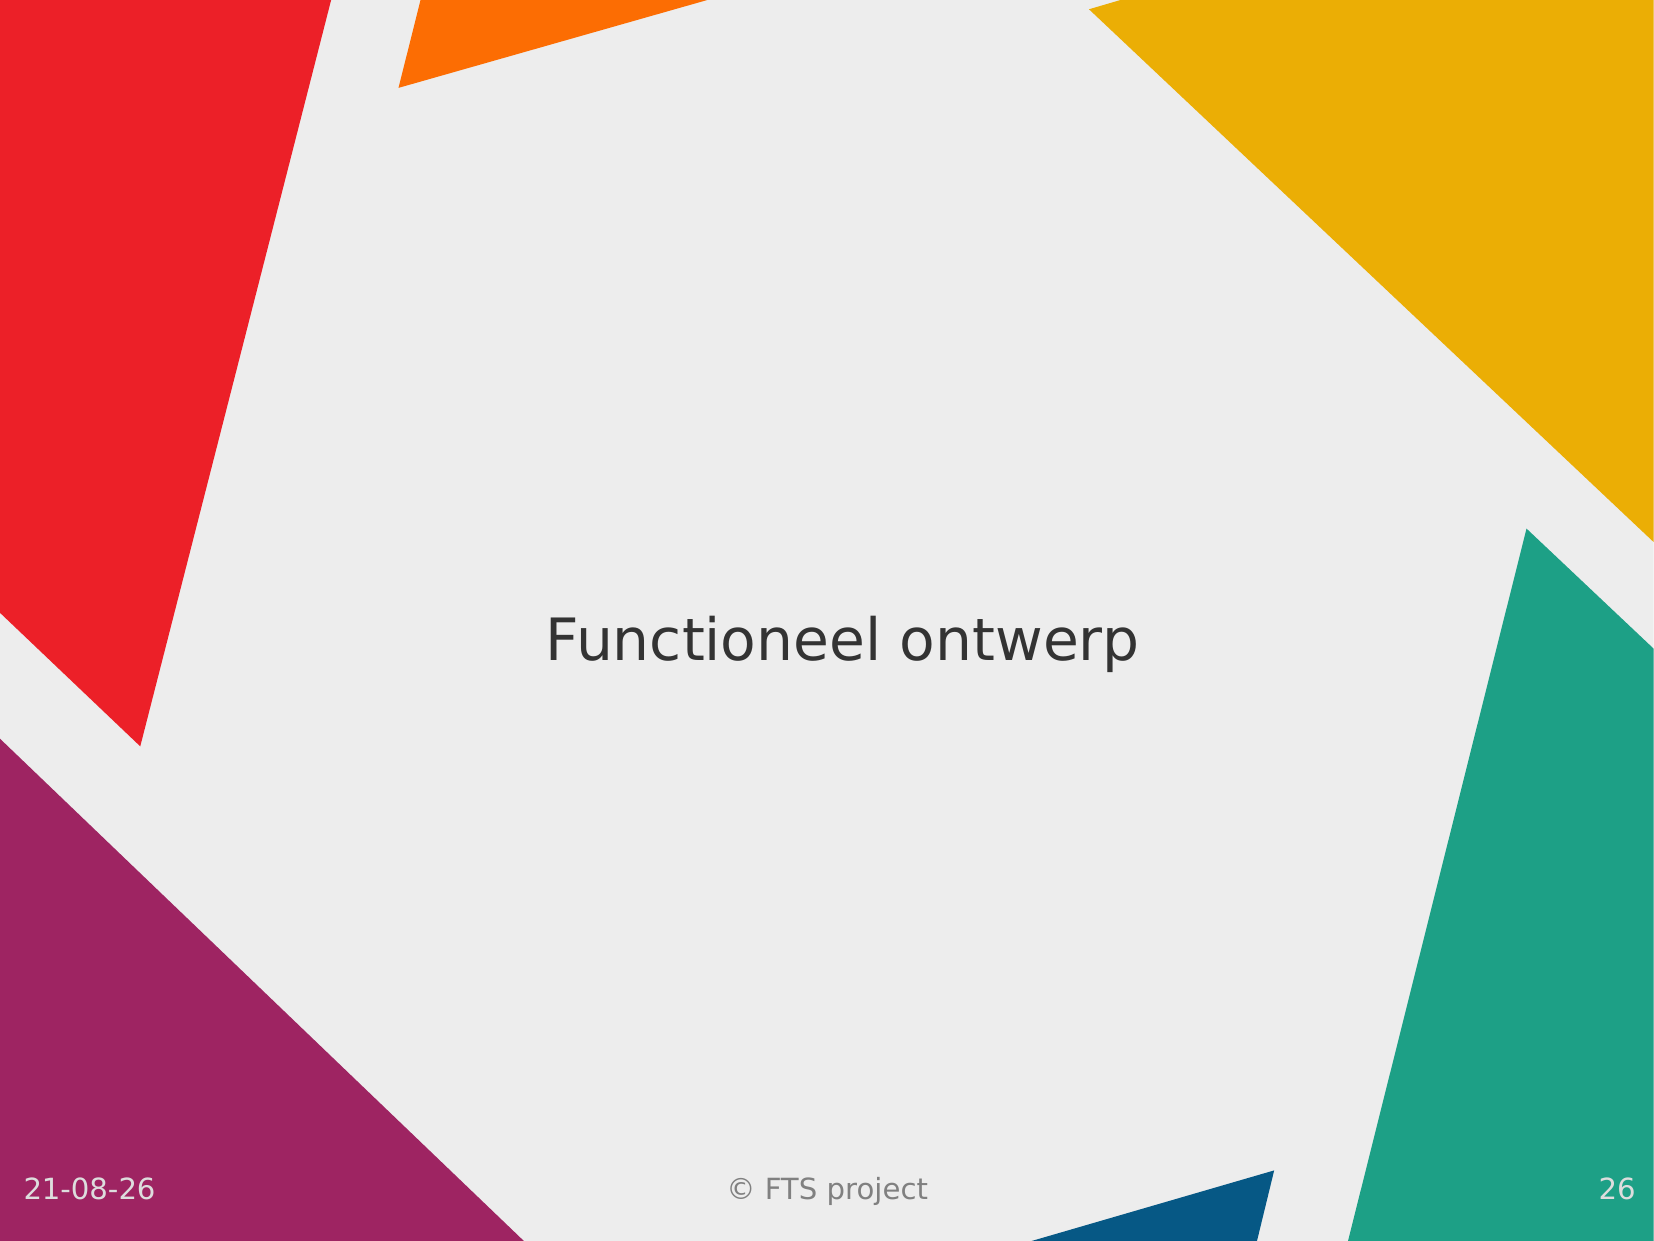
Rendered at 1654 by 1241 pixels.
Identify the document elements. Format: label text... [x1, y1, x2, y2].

title Functioneel ontwerp [484, 536, 1202, 744]
